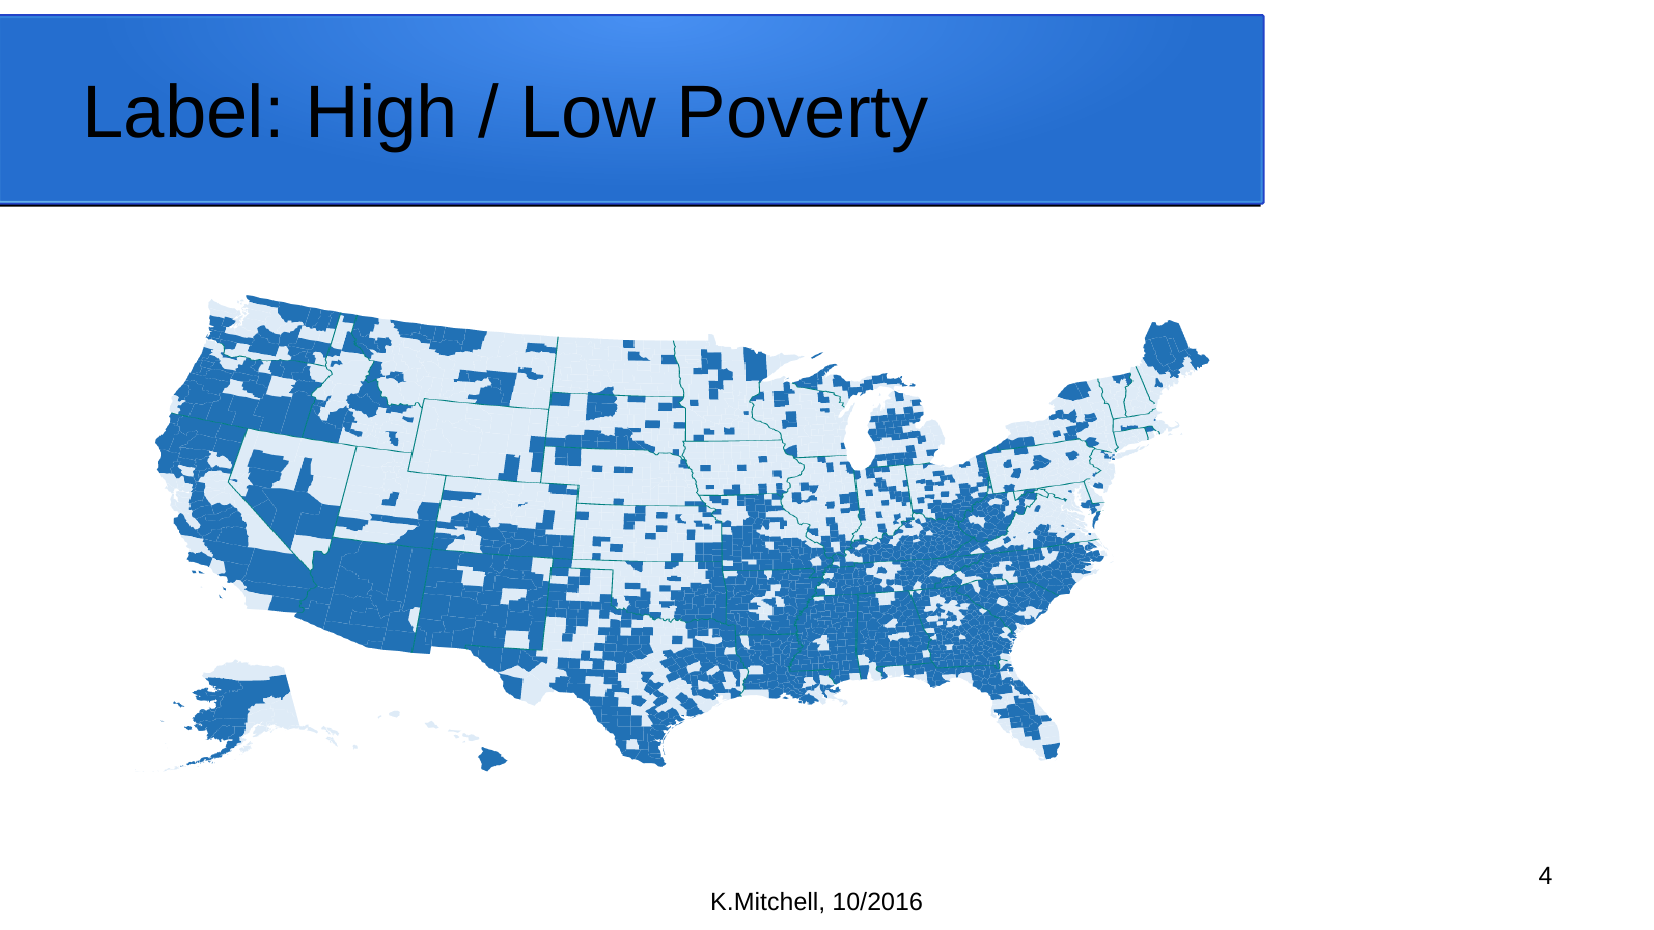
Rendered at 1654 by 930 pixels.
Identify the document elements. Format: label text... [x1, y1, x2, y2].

title Label: High / Low Poverty [82, 35, 1234, 189]
picture [135, 284, 1245, 840]
